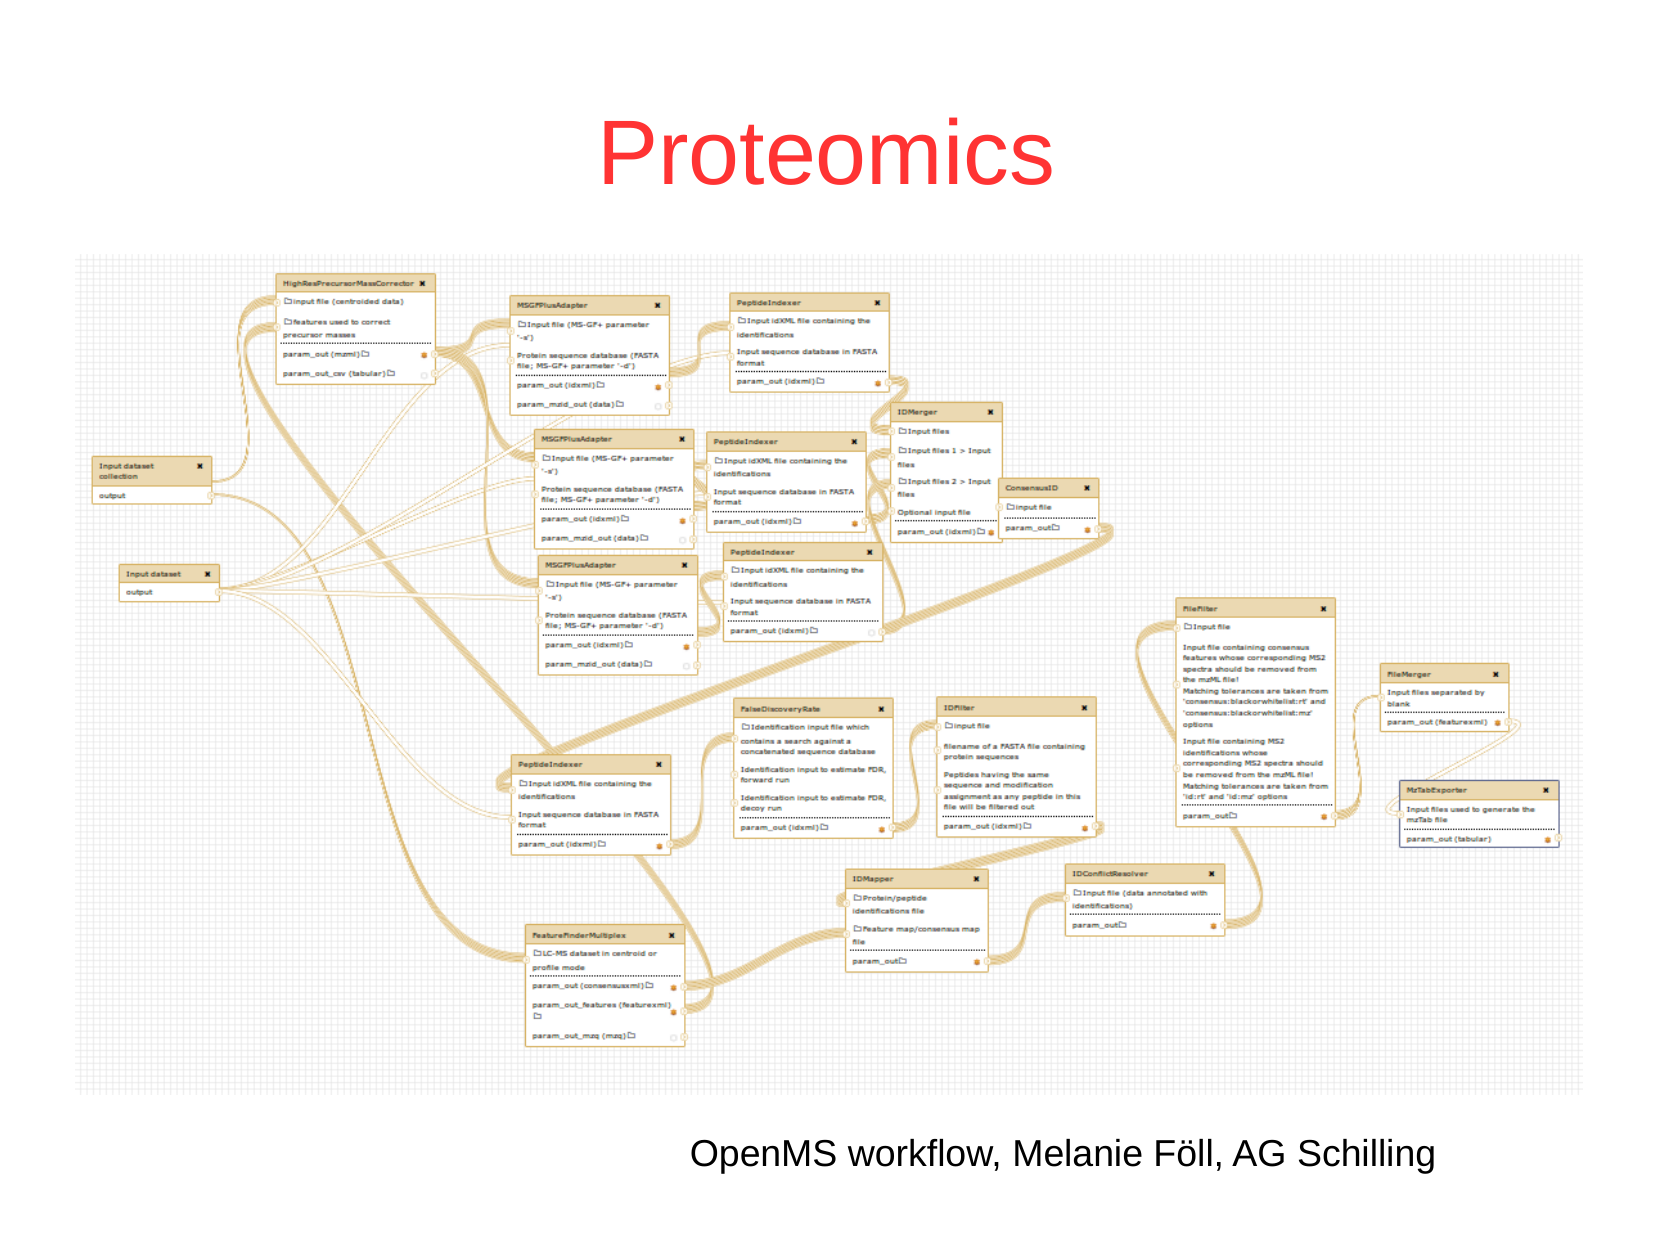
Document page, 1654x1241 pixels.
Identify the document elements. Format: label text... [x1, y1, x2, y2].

title Proteomics [82, 49, 1571, 254]
picture [75, 254, 1583, 1096]
text_box OpenMS workflow, Melanie Föll, AG Schilling [675, 1125, 1576, 1224]
